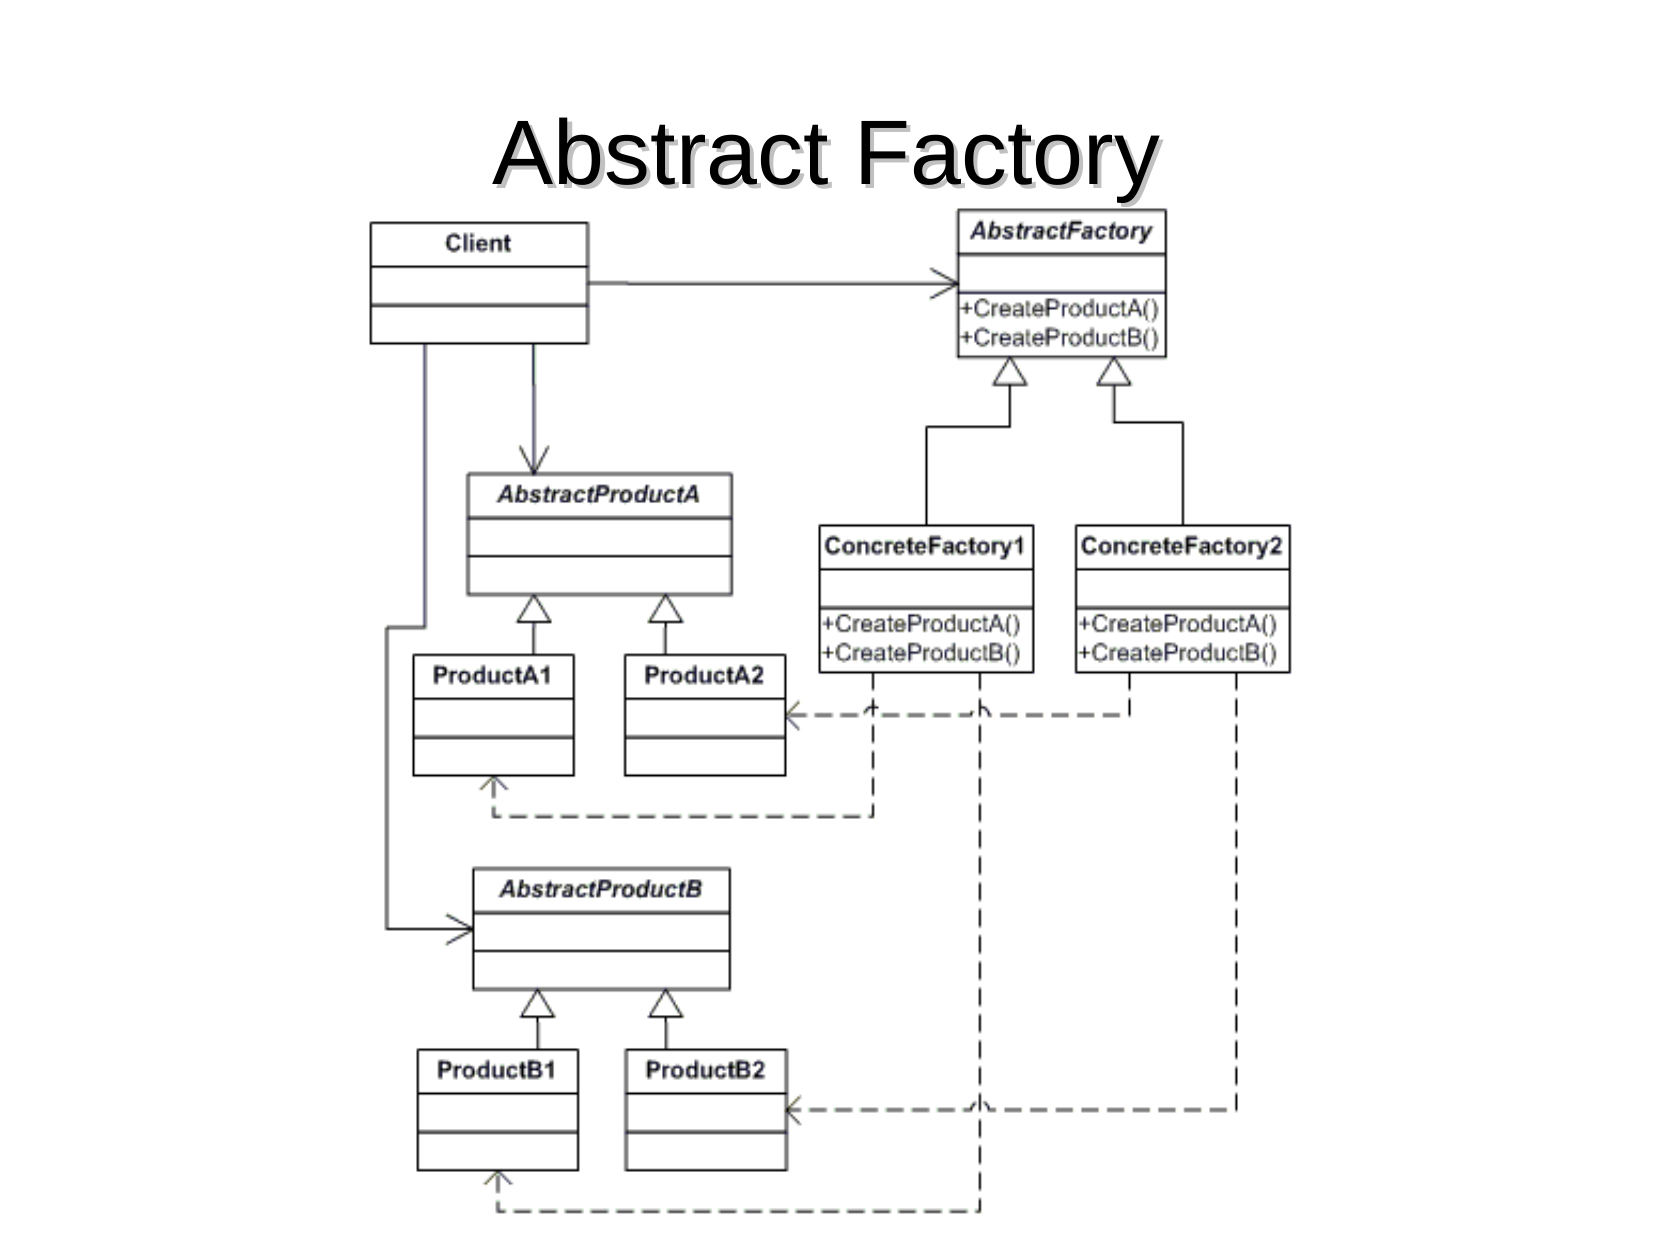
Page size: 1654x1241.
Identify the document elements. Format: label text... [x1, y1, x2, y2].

picture [366, 257, 1300, 1229]
title Abstract Factory [82, 49, 1571, 257]
